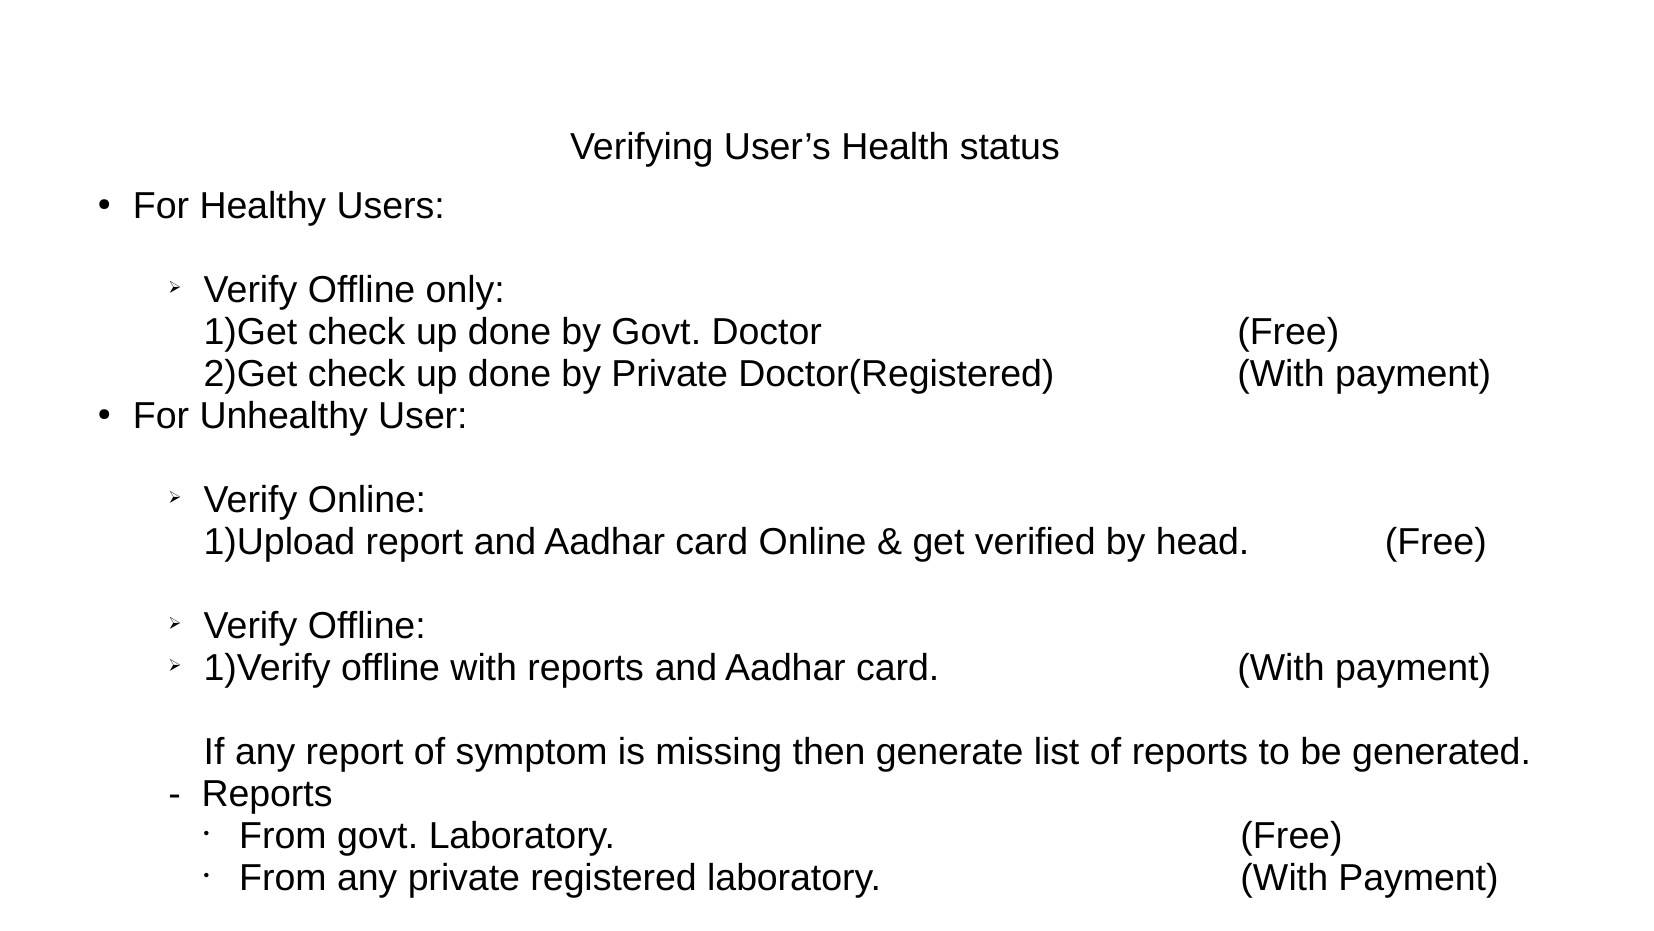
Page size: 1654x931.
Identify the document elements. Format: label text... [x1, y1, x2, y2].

text_box For Healthy Users: Verify Offline only: 1)Get check up done by Govt. Doctor (Free) 2)Get check up done by Private Doctor(Registered) (With payment) For Unhealthy User: Verify Online: 1)Upload report and Aadhar card Online & get verified by head. (Free) Verify Offline: 1)Verify offline with reports and Aadhar card. (With payment) If any report of symptom is missing then generate list of reports to be generated. - Reports From govt. Laboratory. (Free) From any private registered laboratory. (With Payment) [82, 177, 1548, 906]
text_box Verifying User’s Health status [271, 118, 1359, 175]
